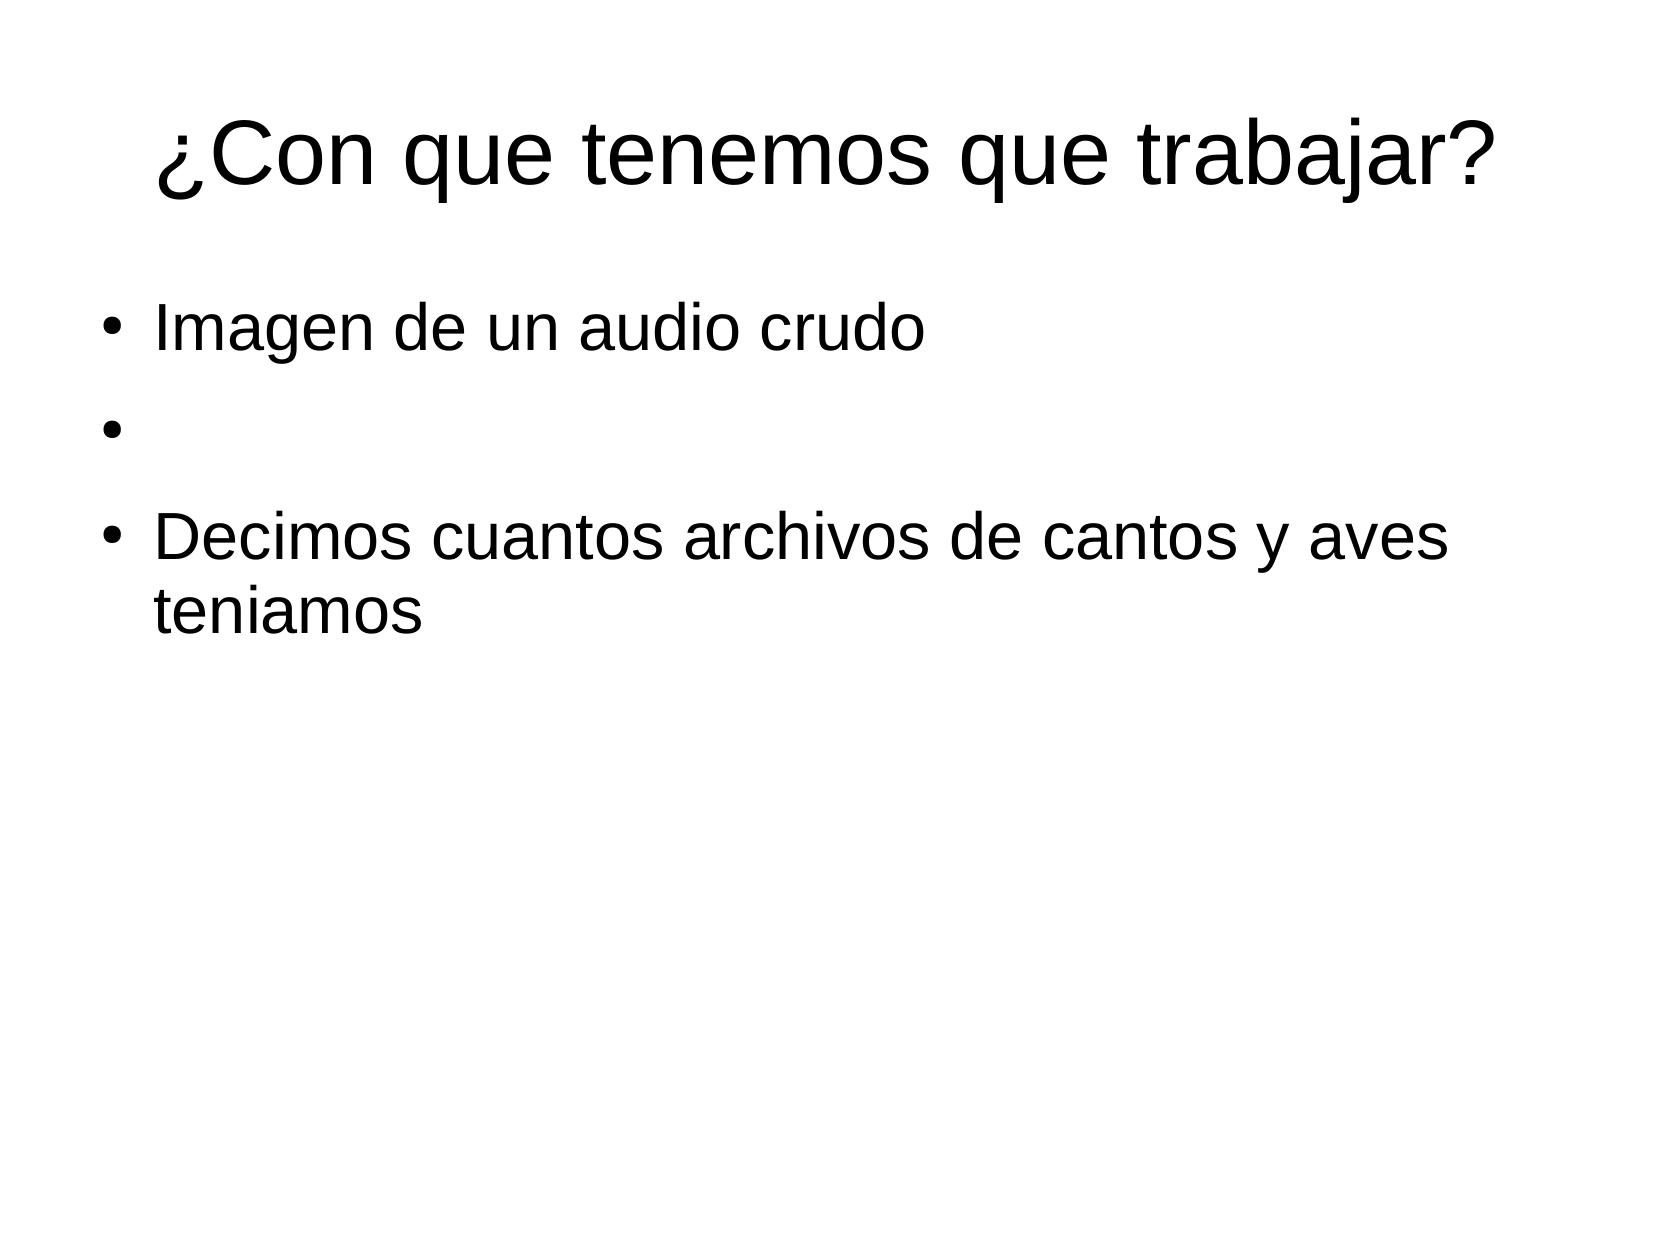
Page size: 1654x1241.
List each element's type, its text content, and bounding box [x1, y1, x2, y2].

list Imagen de un audio crudo Decimos cuantos archivos de cantos y aves teniamos [82, 290, 1571, 1010]
title ¿Con que tenemos que trabajar? [82, 49, 1571, 257]
